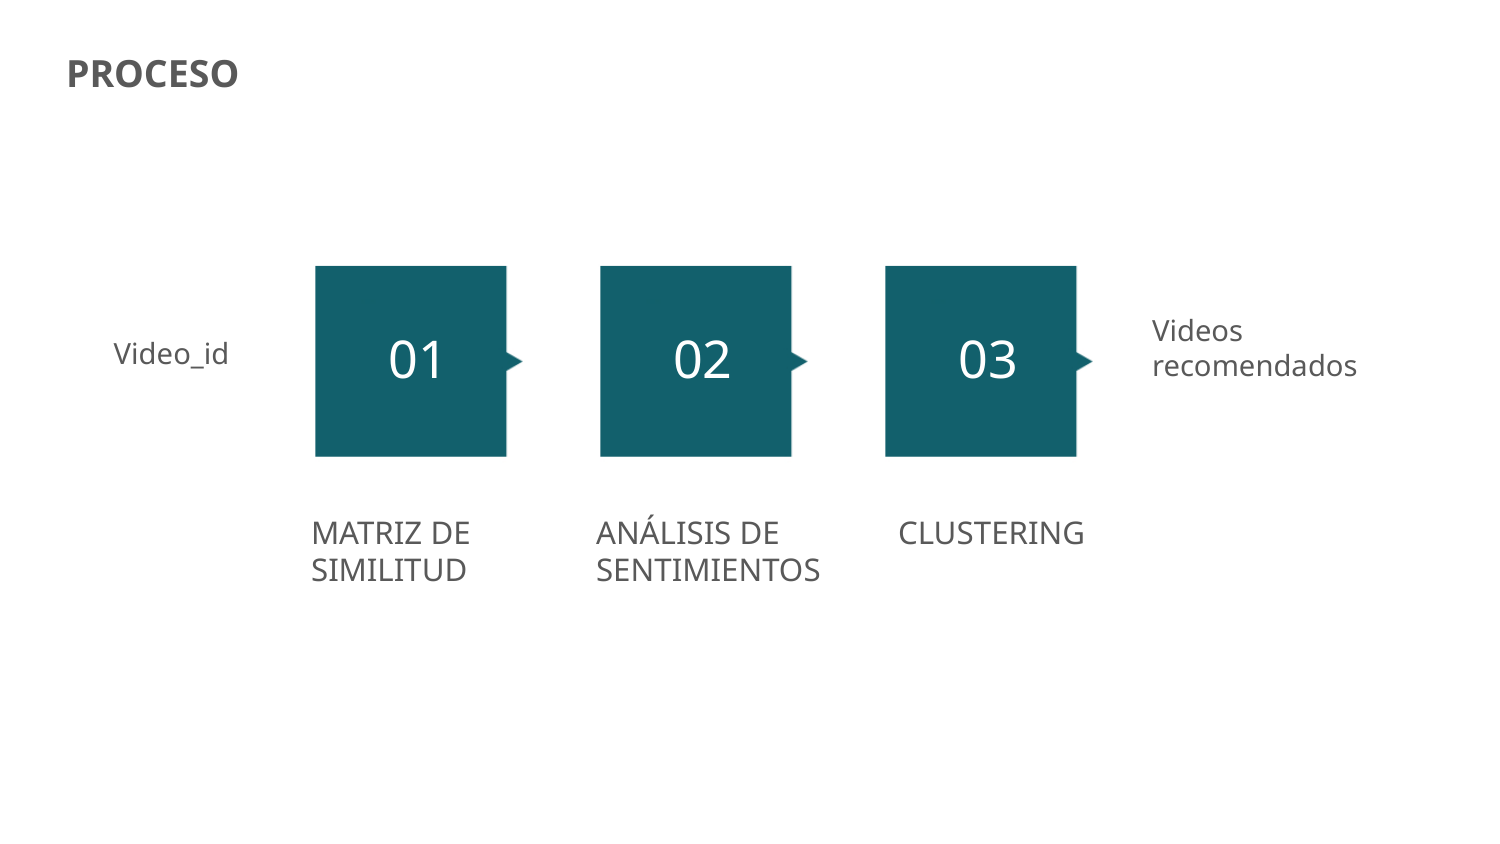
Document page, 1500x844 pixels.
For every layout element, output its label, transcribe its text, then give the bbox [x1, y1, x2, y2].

picture [581, 241, 826, 475]
picture [866, 241, 1111, 475]
text_box 02 [642, 300, 765, 416]
text_box CLUSTERING [883, 498, 1151, 759]
text_box ANÁLISIS DE SENTIMIENTOS [581, 498, 849, 759]
text_box 03 [927, 300, 1050, 416]
picture [296, 241, 541, 475]
text_box Video_id [98, 320, 290, 386]
text_box Videos recomendados [1137, 297, 1424, 398]
text_box 01 [357, 300, 480, 416]
title PROCESO [51, 32, 1449, 127]
text_box MATRIZ DE SIMILITUD [296, 498, 564, 759]
